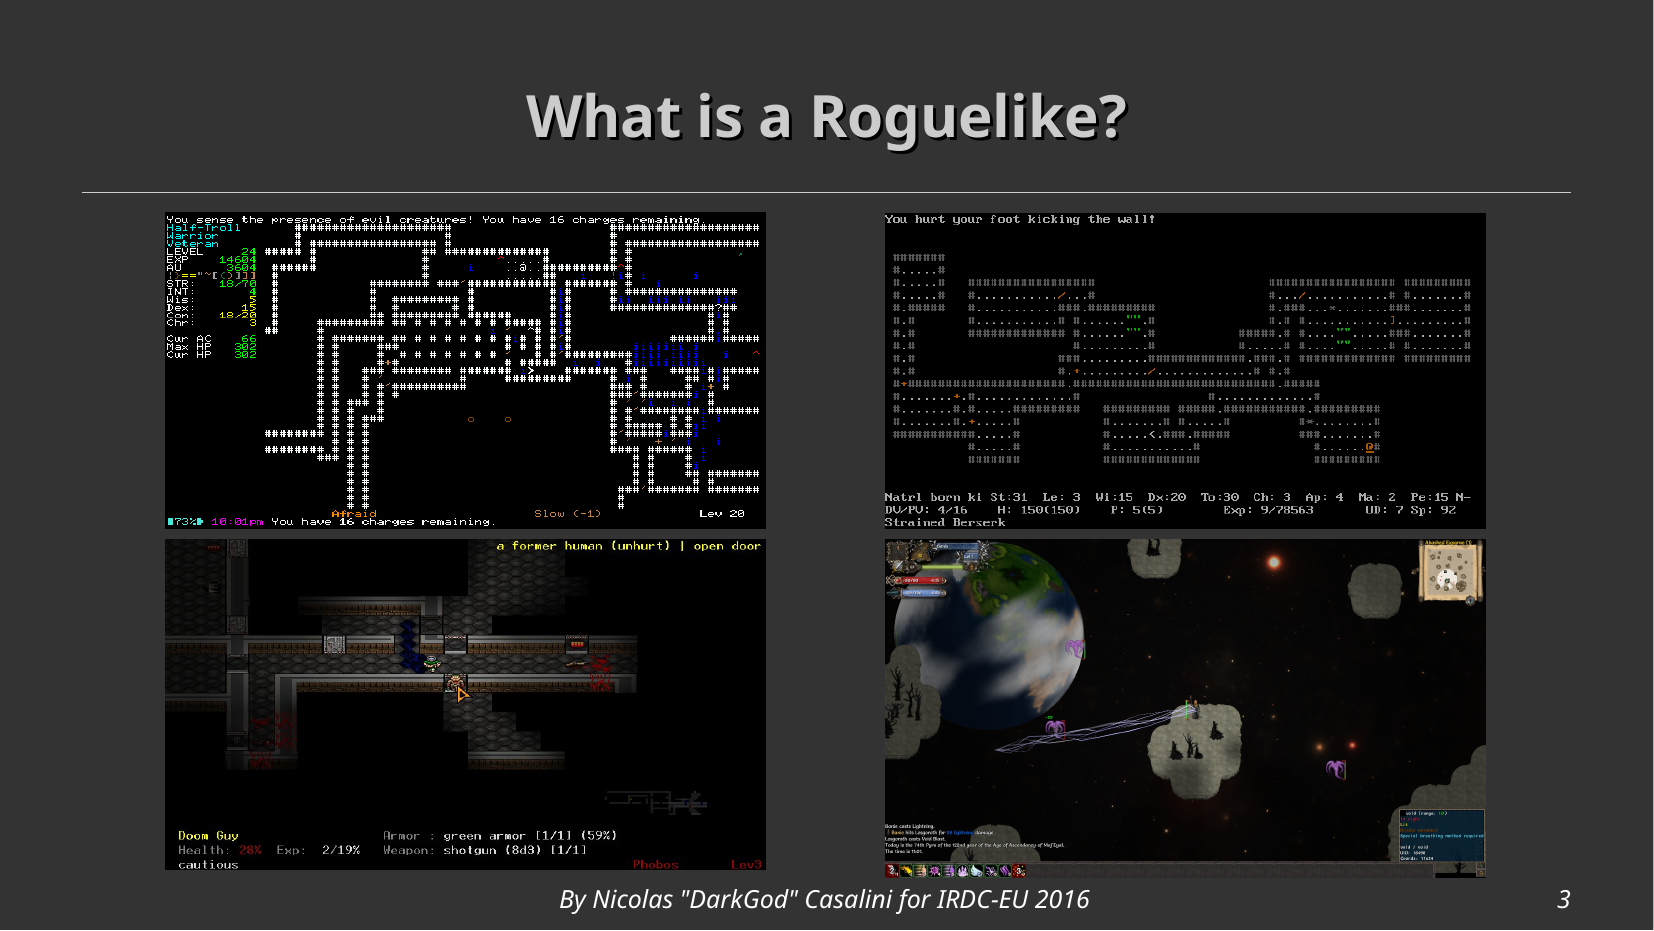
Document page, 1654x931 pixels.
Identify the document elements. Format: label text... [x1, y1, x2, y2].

picture [885, 539, 1486, 878]
title What is a Roguelike? [82, 37, 1571, 193]
picture [165, 212, 766, 529]
picture [885, 213, 1486, 529]
picture [165, 539, 766, 871]
